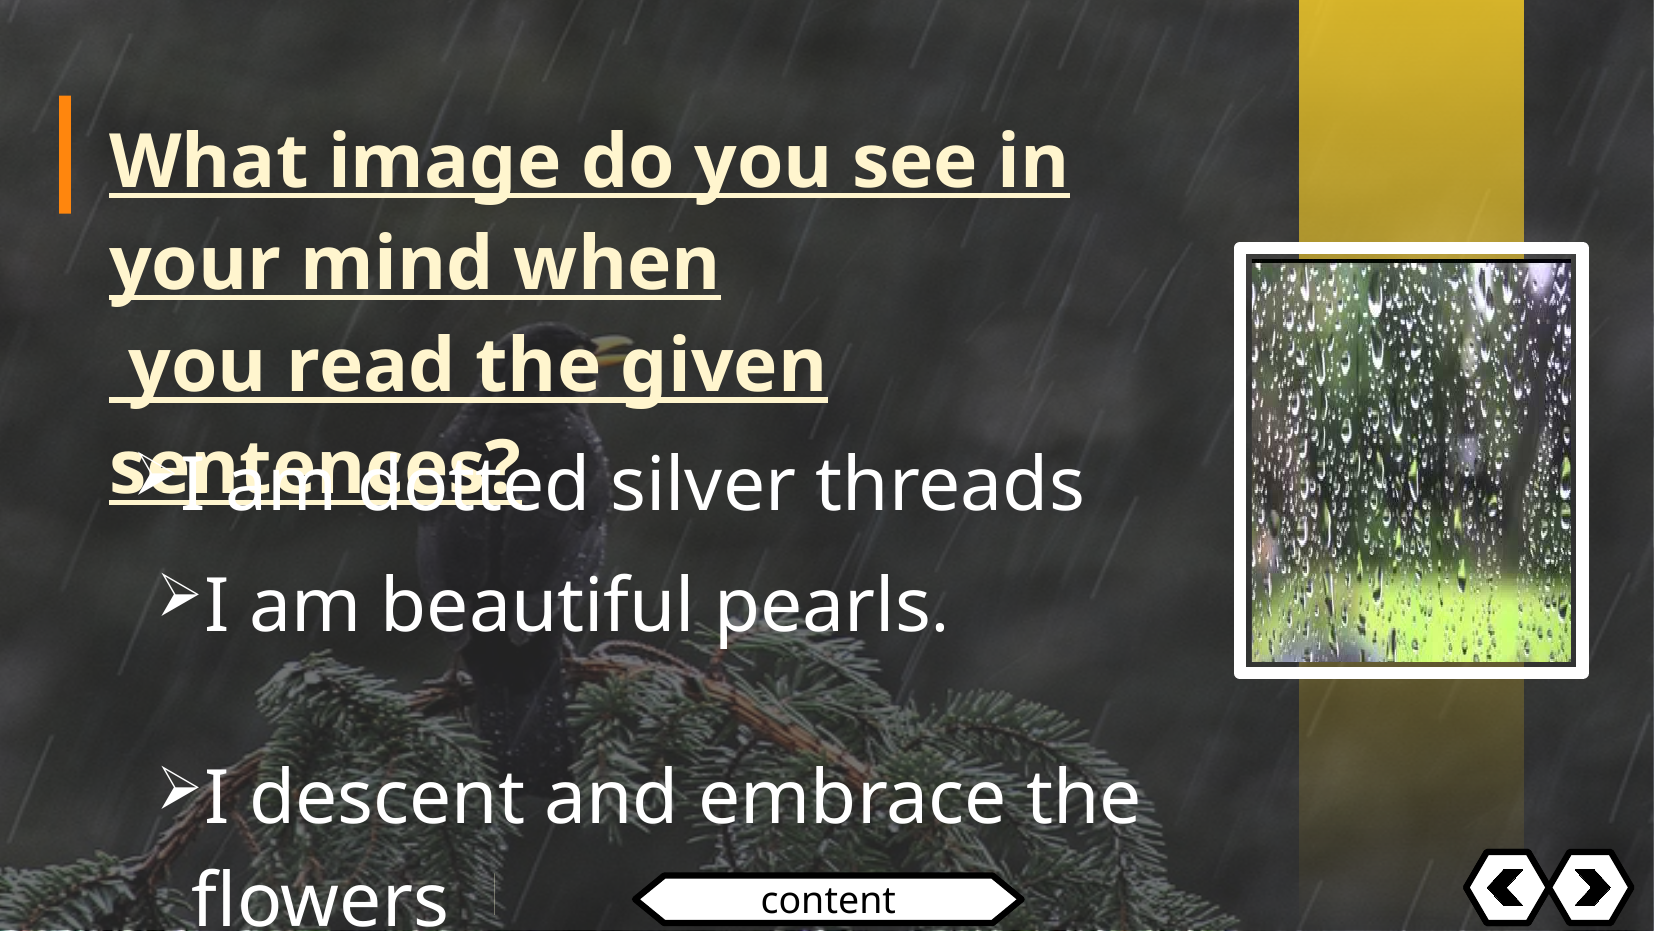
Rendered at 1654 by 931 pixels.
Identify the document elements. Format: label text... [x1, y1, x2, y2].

text_box What image do you see in your mind when you read the given sentences? [94, 99, 1241, 311]
text_box [0, 0, 1654, 931]
text_box Poetic devices [60, 846, 510, 920]
text_box content [635, 875, 1022, 924]
text_box I am beautiful pearls. I descent and embrace the flowers [141, 543, 1170, 775]
picture [1251, 259, 1571, 662]
text_box I am dotted silver threads [118, 422, 1146, 638]
